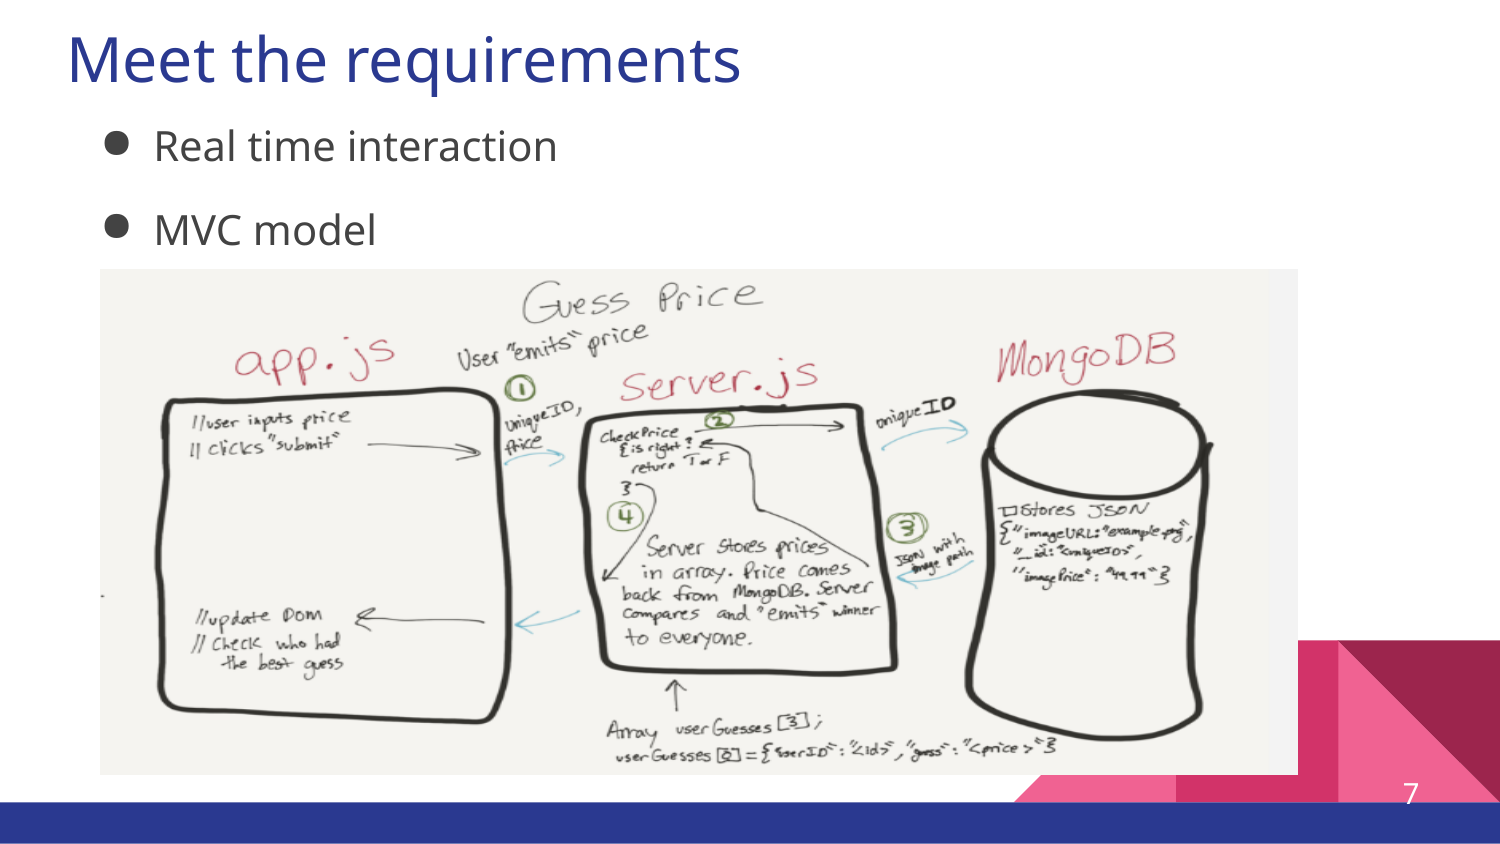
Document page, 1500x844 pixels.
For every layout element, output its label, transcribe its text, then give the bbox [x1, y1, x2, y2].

picture [100, 269, 1298, 775]
list Real time interaction MVC modelRobert, Javier, Deshawn, Stephan, Trang Robert, Javier, Deshawn, Stephan, Tr [30, 105, 1428, 781]
title Meet the requirements [51, 5, 1449, 106]
slide_number <number> [1387, 762, 1478, 828]
